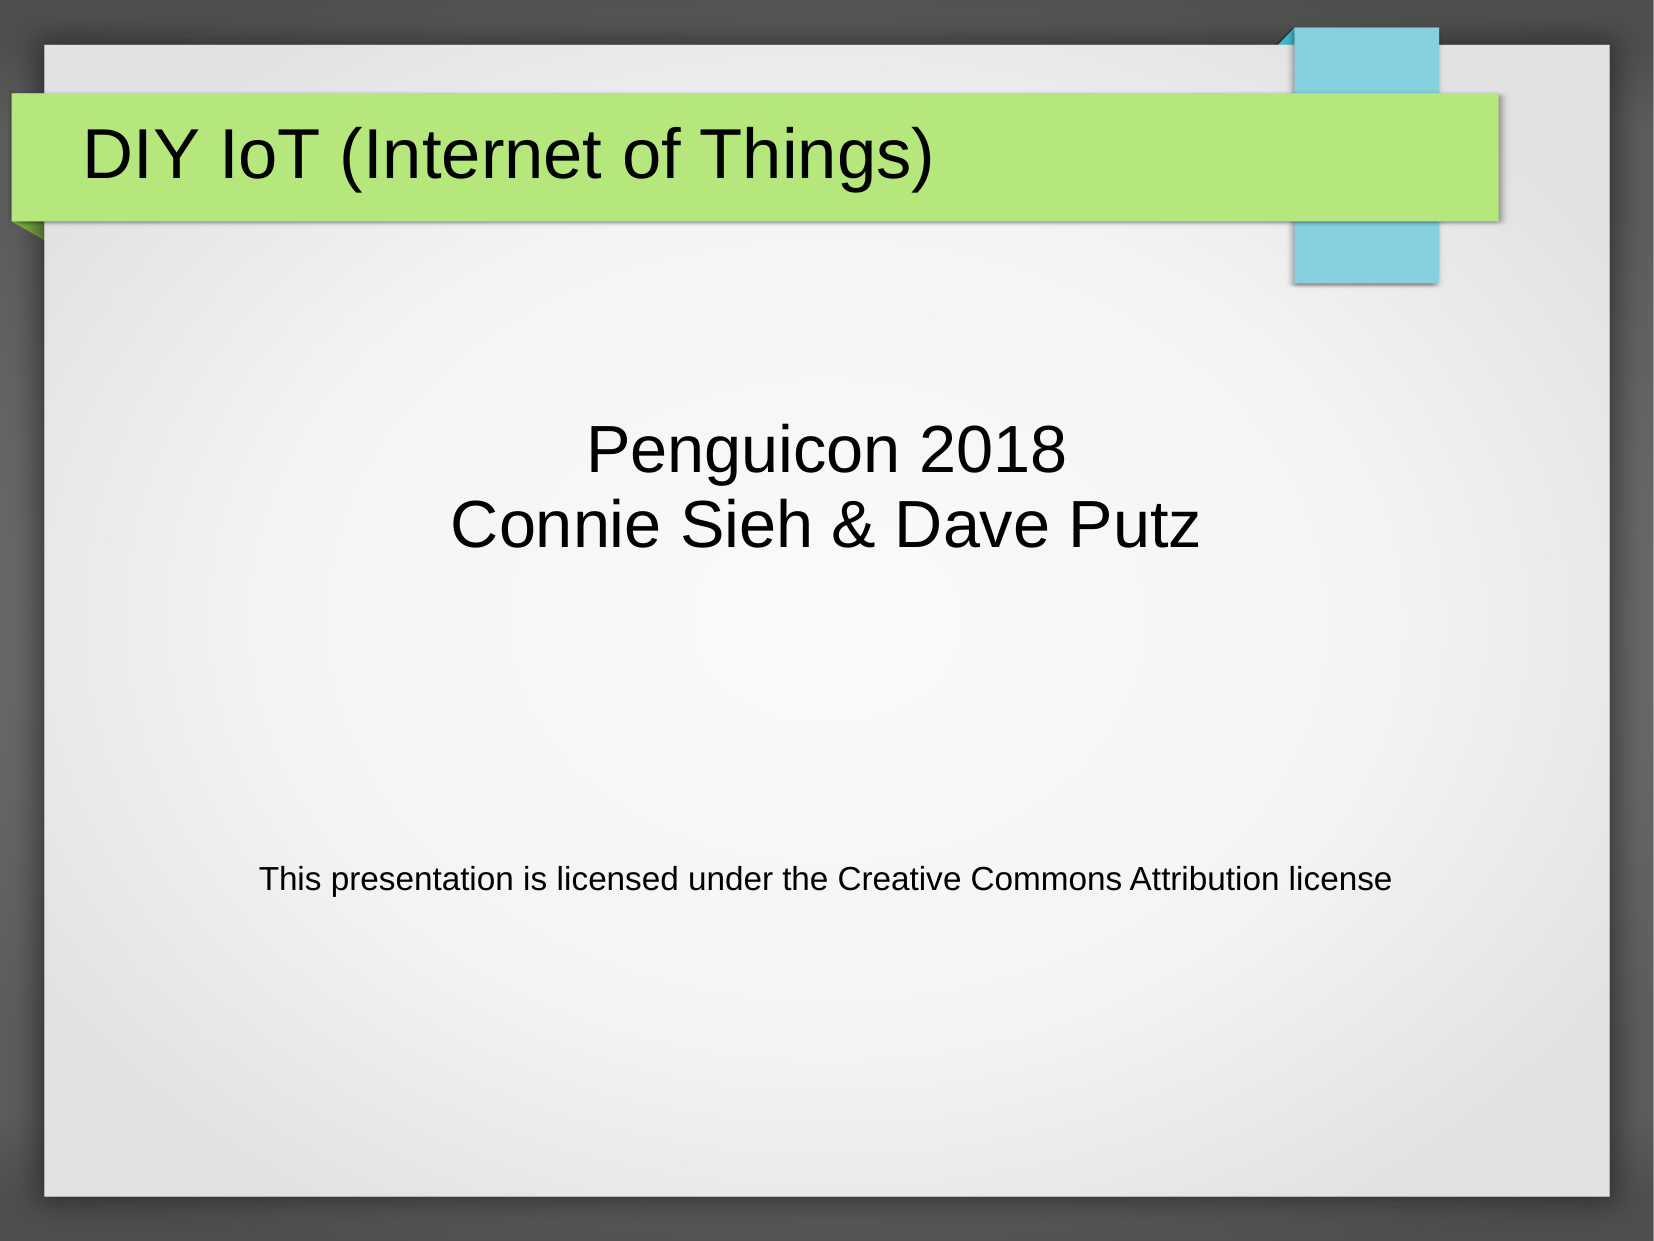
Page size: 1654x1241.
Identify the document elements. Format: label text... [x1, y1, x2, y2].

picture [0, 0, 1654, 1241]
title DIY IoT (Internet of Things) [82, 94, 1264, 213]
subtitle Penguicon 2018 Connie Sieh & Dave Putz This presentation is licensed under the Creative Commons Attribution license [82, 295, 1571, 1015]
